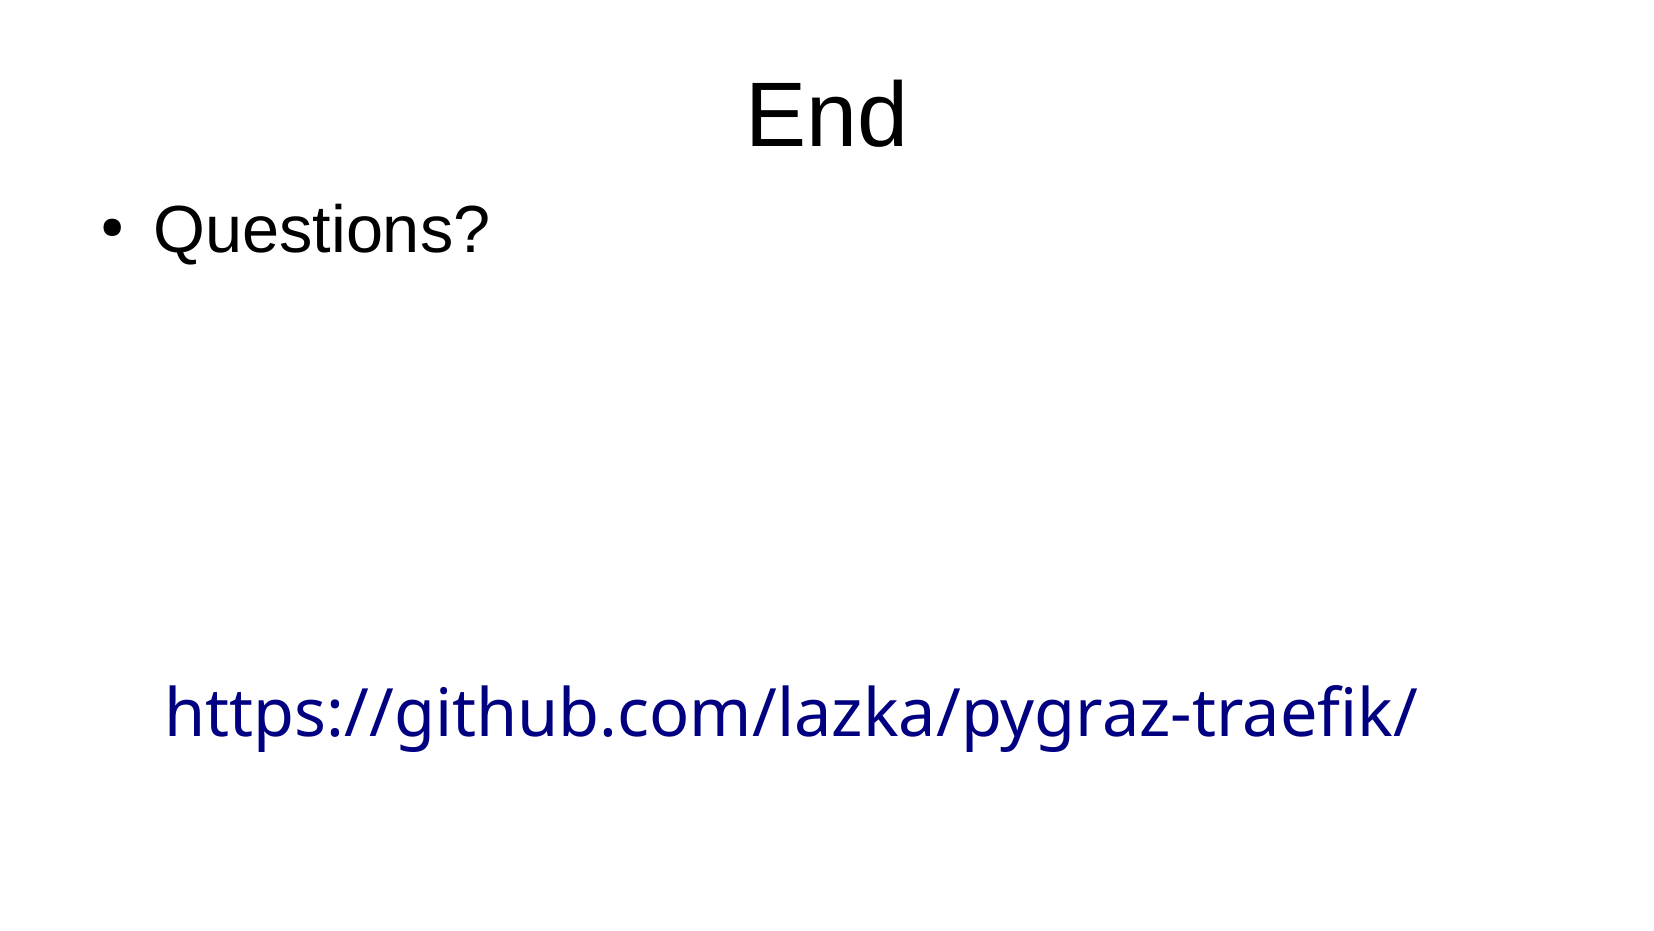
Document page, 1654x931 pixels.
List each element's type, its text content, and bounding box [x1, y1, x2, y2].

list Questions? [82, 192, 1571, 538]
title End [82, 37, 1571, 192]
text_box https://github.com/lazka/pygraz-traefik/ [150, 657, 1605, 751]
